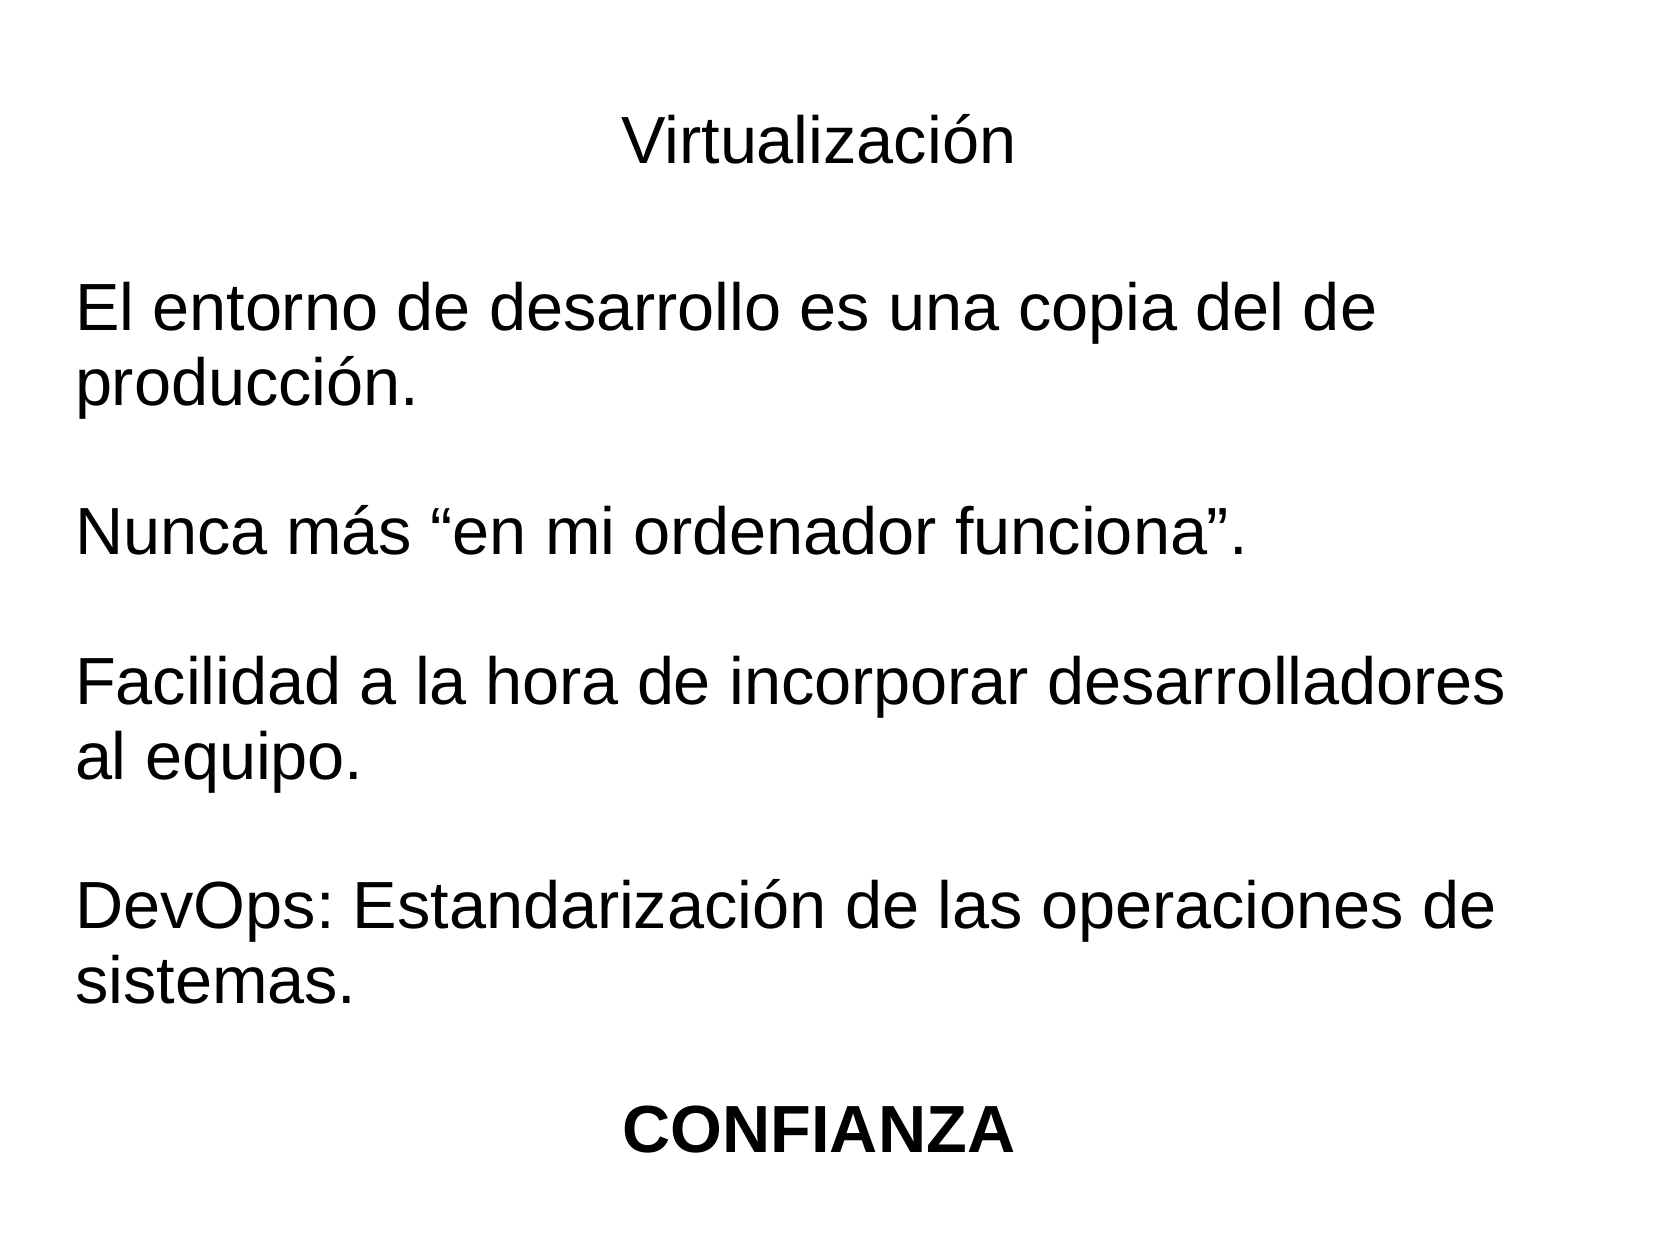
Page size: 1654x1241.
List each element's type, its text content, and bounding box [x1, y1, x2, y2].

subtitle Virtualización [75, 40, 1564, 241]
text_box El entorno de desarrollo es una copia del de producción. Nunca más “en mi ordenador funciona”. Facilidad a la hora de incorporar desarrolladores al equipo. DevOps: Estandarización de las operaciones de sistemas. CONFIANZA [75, 270, 1564, 1168]
